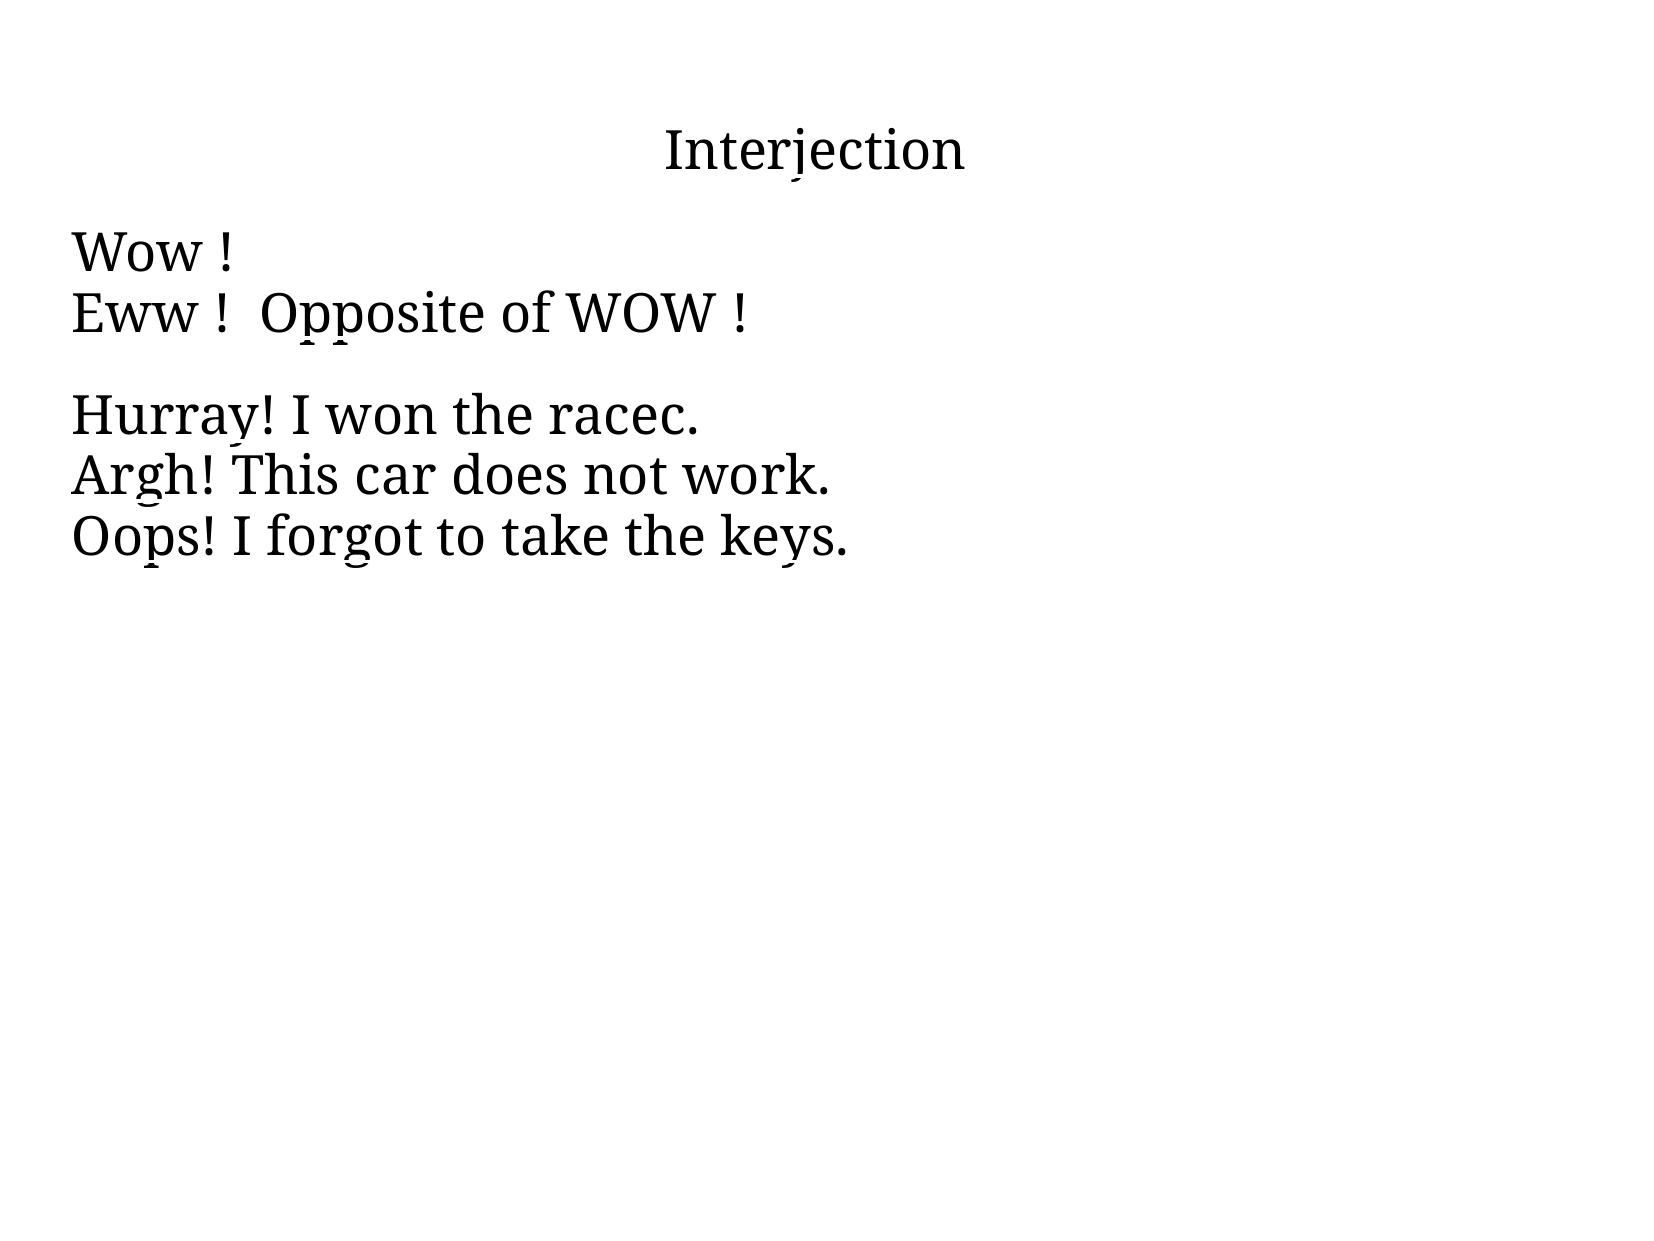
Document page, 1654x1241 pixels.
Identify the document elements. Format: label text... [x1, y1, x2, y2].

text_box Interjection Wow ! Eww ! Opposite of WOW ! Hurray! I won the racec. Argh! This car does not work. Oops! I forgot to take the keys. [71, 120, 1560, 1140]
